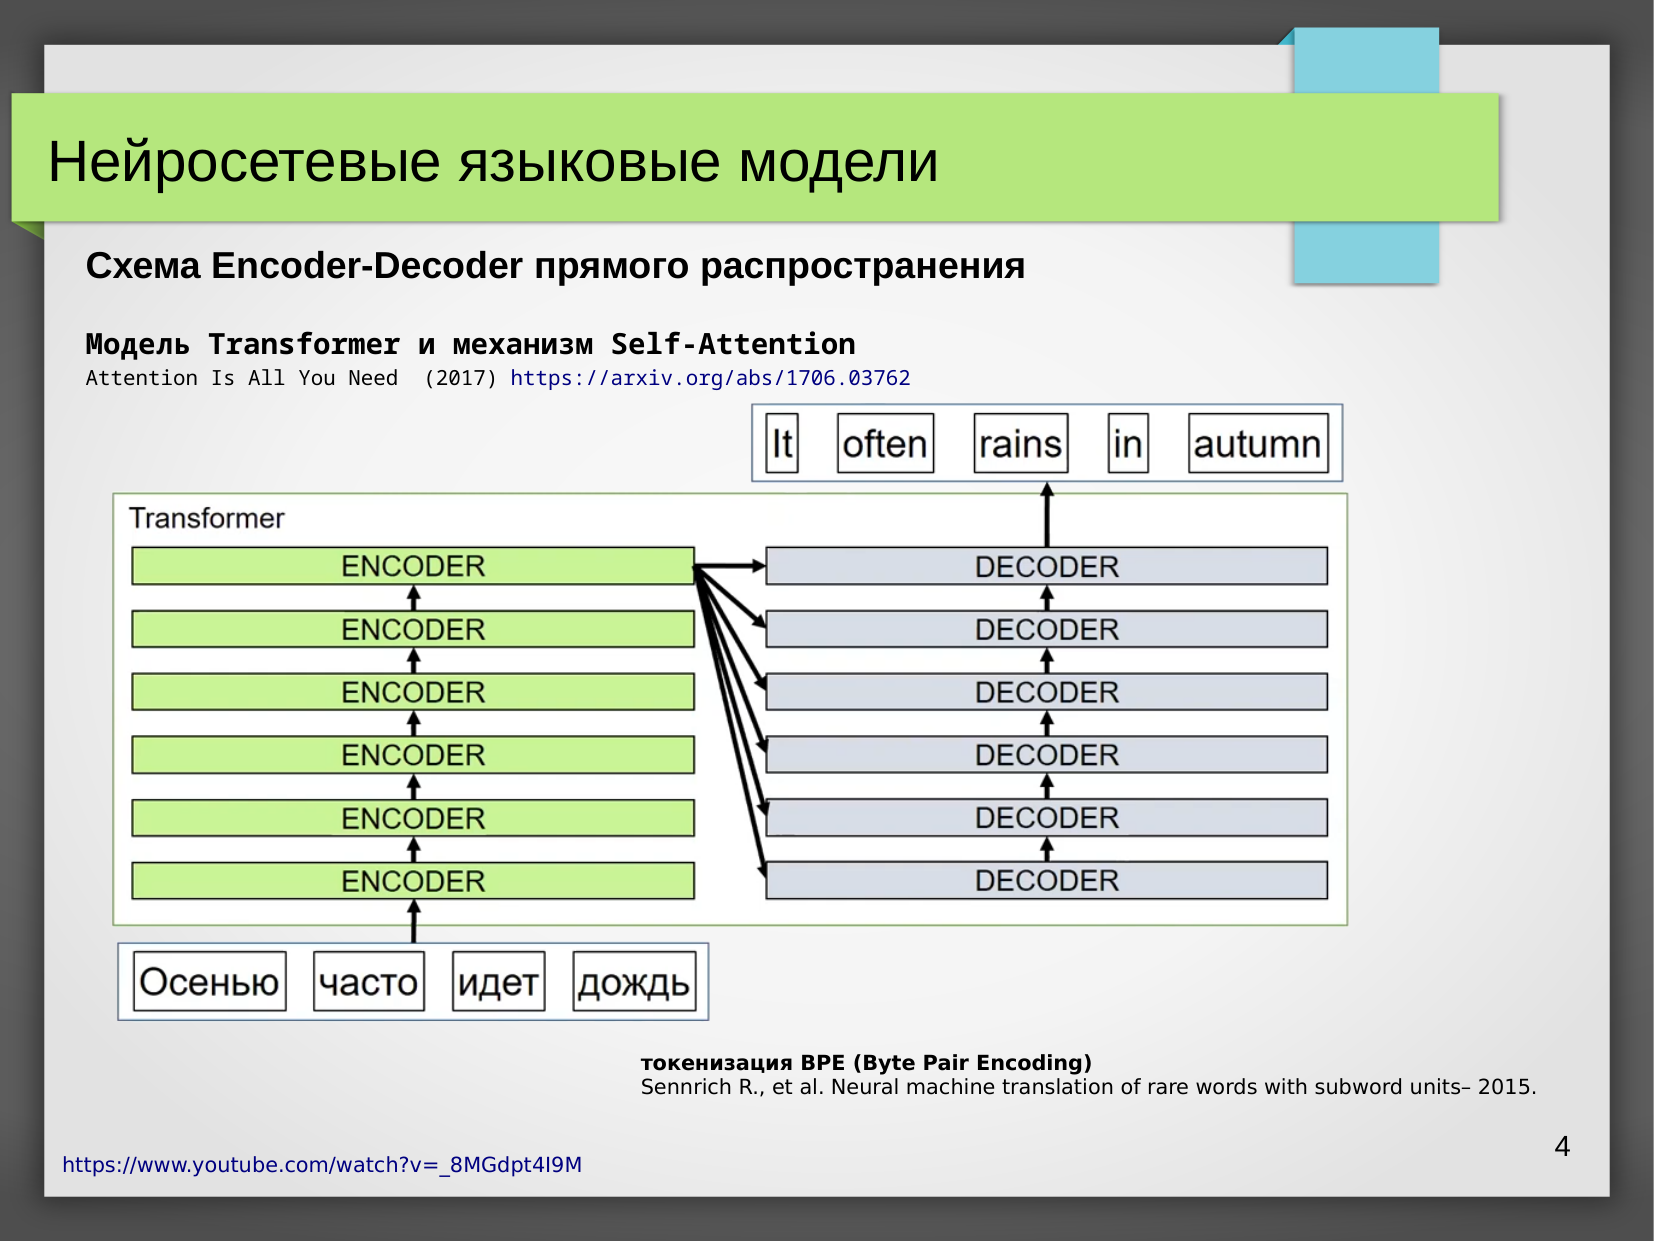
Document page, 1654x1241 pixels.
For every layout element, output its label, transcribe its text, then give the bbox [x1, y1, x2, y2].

title Нейросетевые языковые модели [47, 121, 1241, 201]
text_box Схема Encoder-Decoder прямого распространения Модель Transformer и механизм Self-Attention Attention Is All You Need (2017) https://arxiv.org/abs/1706.03762 [70, 236, 1241, 390]
text_box токенизация BPE (Byte Pair Encoding) Sennrich R., et al. Neural machine translation of rare words with subword units– 2015. [625, 1043, 1607, 1146]
text_box https://www.youtube.com/watch?v=_8MGdpt4I9M [47, 1145, 650, 1185]
picture [0, 0, 1654, 1241]
